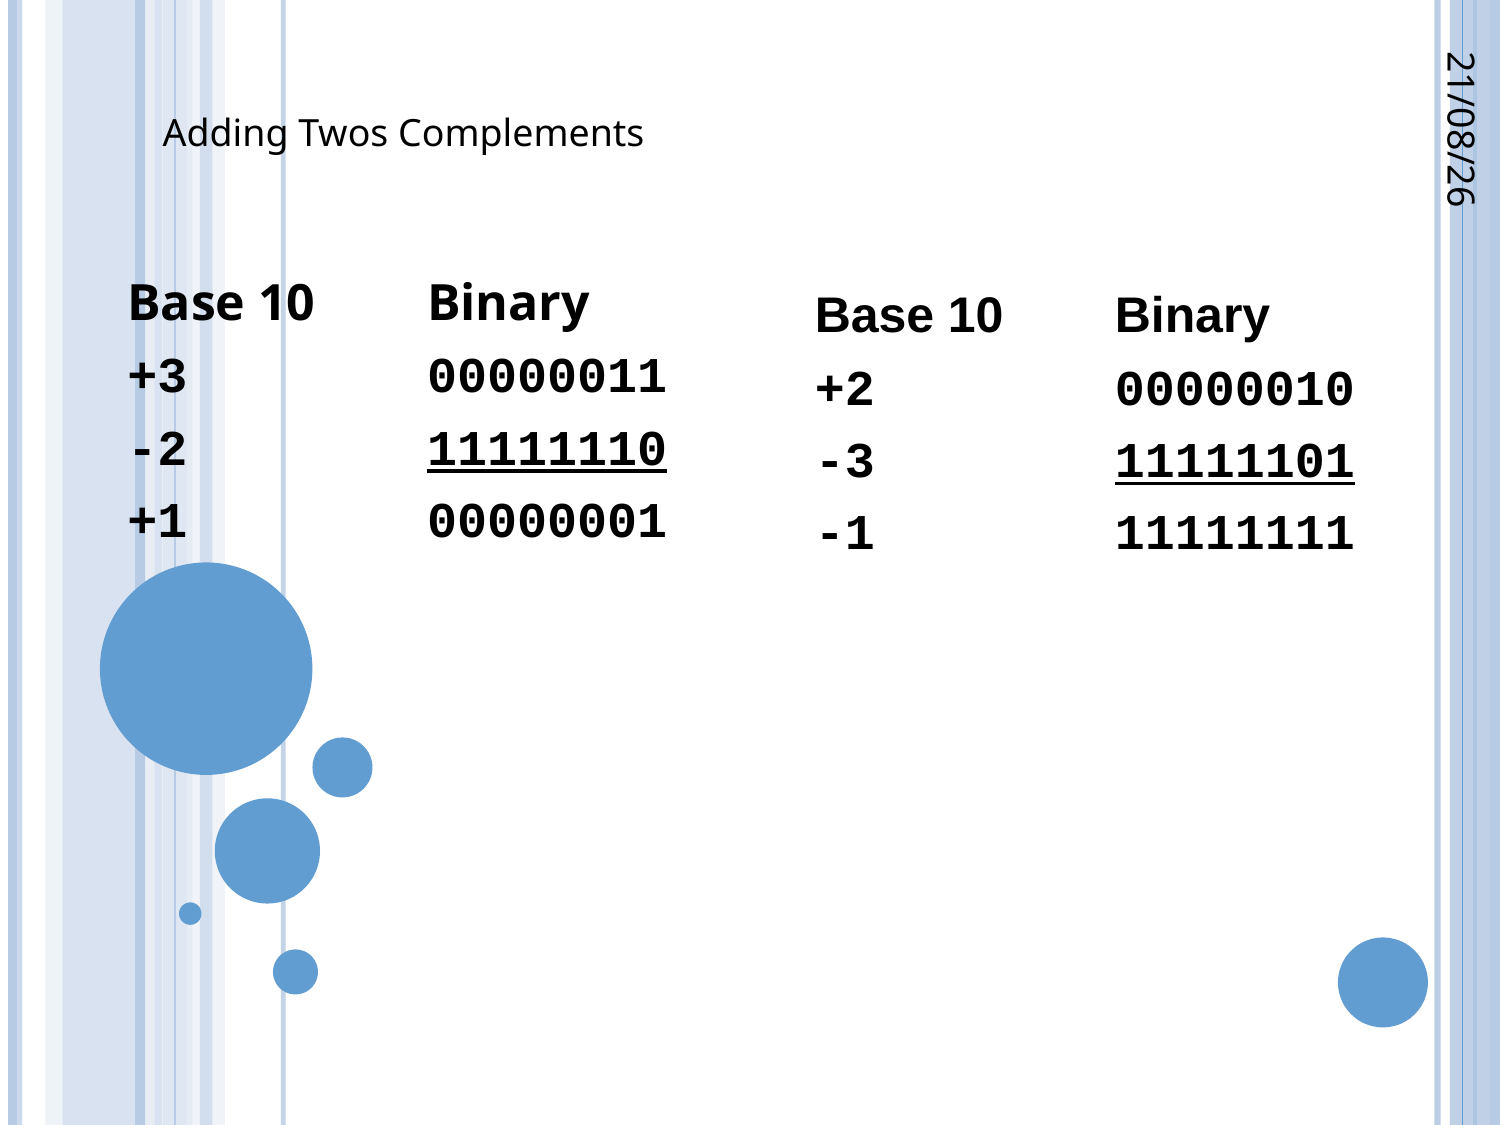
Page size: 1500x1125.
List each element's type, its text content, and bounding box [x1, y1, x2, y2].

text_box Base 10 Binary +2 00000010 -3 11111101 -1 11111111 [800, 274, 1401, 600]
title Adding Twos Complements [112, 74, 1388, 188]
list Base 10 Binary +3 00000011 -2 11111110 +1 00000001 [112, 262, 738, 700]
